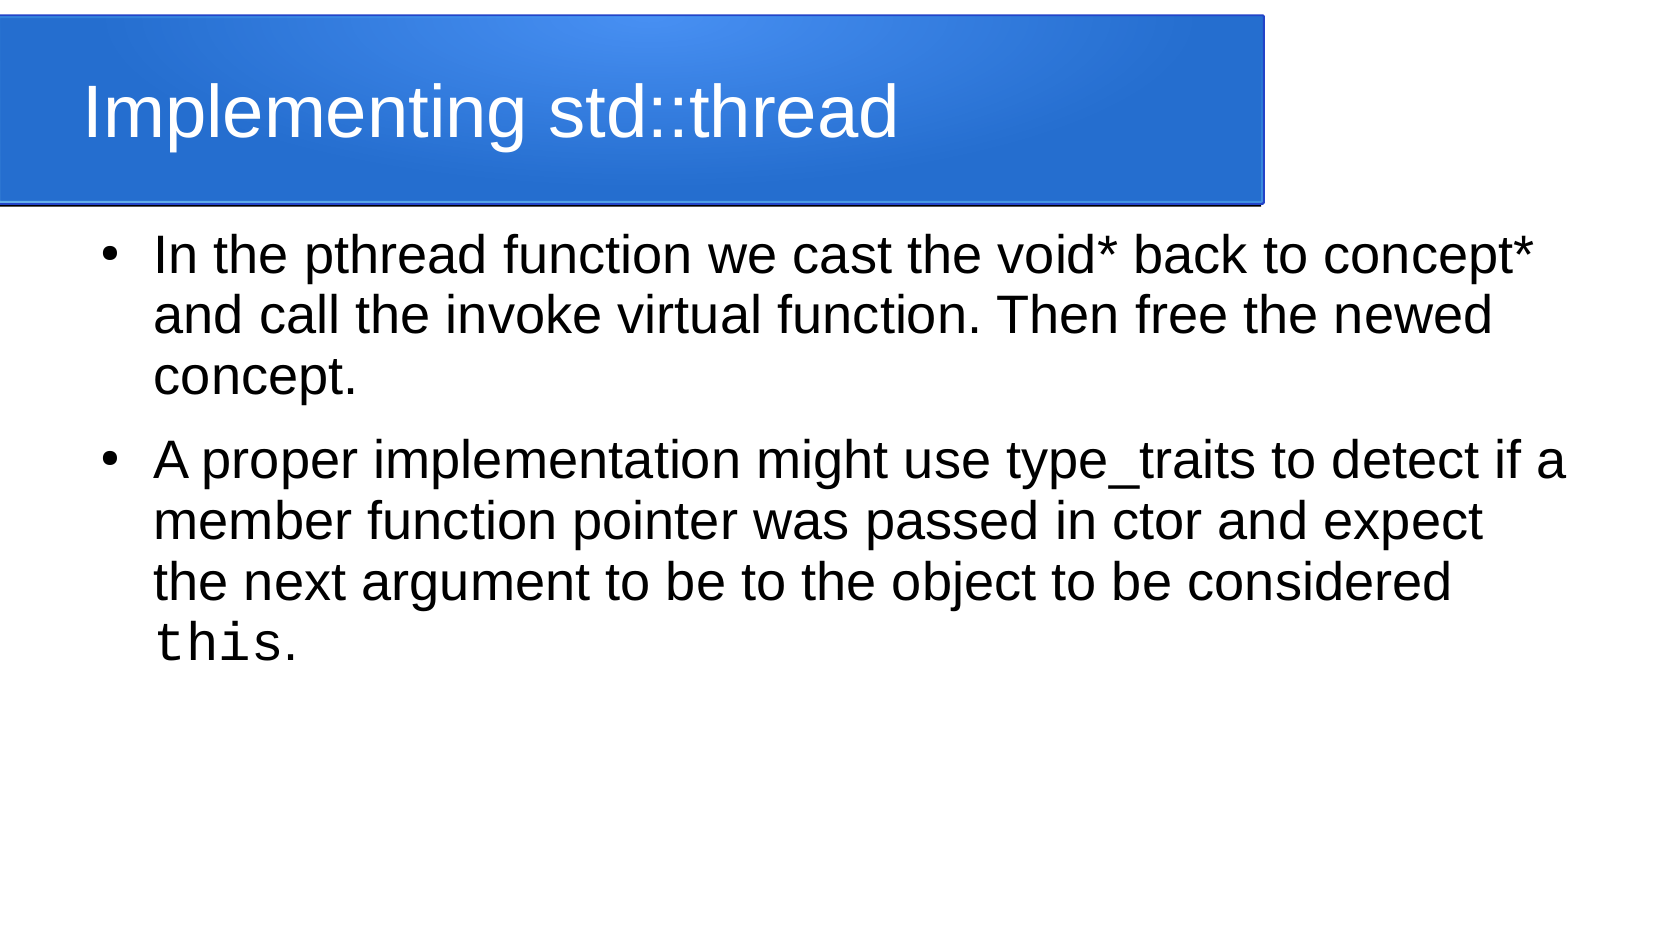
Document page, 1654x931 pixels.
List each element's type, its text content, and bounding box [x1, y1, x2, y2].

title Implementing std::thread [82, 35, 1235, 189]
list In the pthread function we cast the void* back to concept* and call the invoke virtual function. Then free the newed concept. A proper implementation might use type_traits to detect if a member function pointer was passed in ctor and expect the next argument to be to the object to be considered this. [82, 224, 1571, 764]
